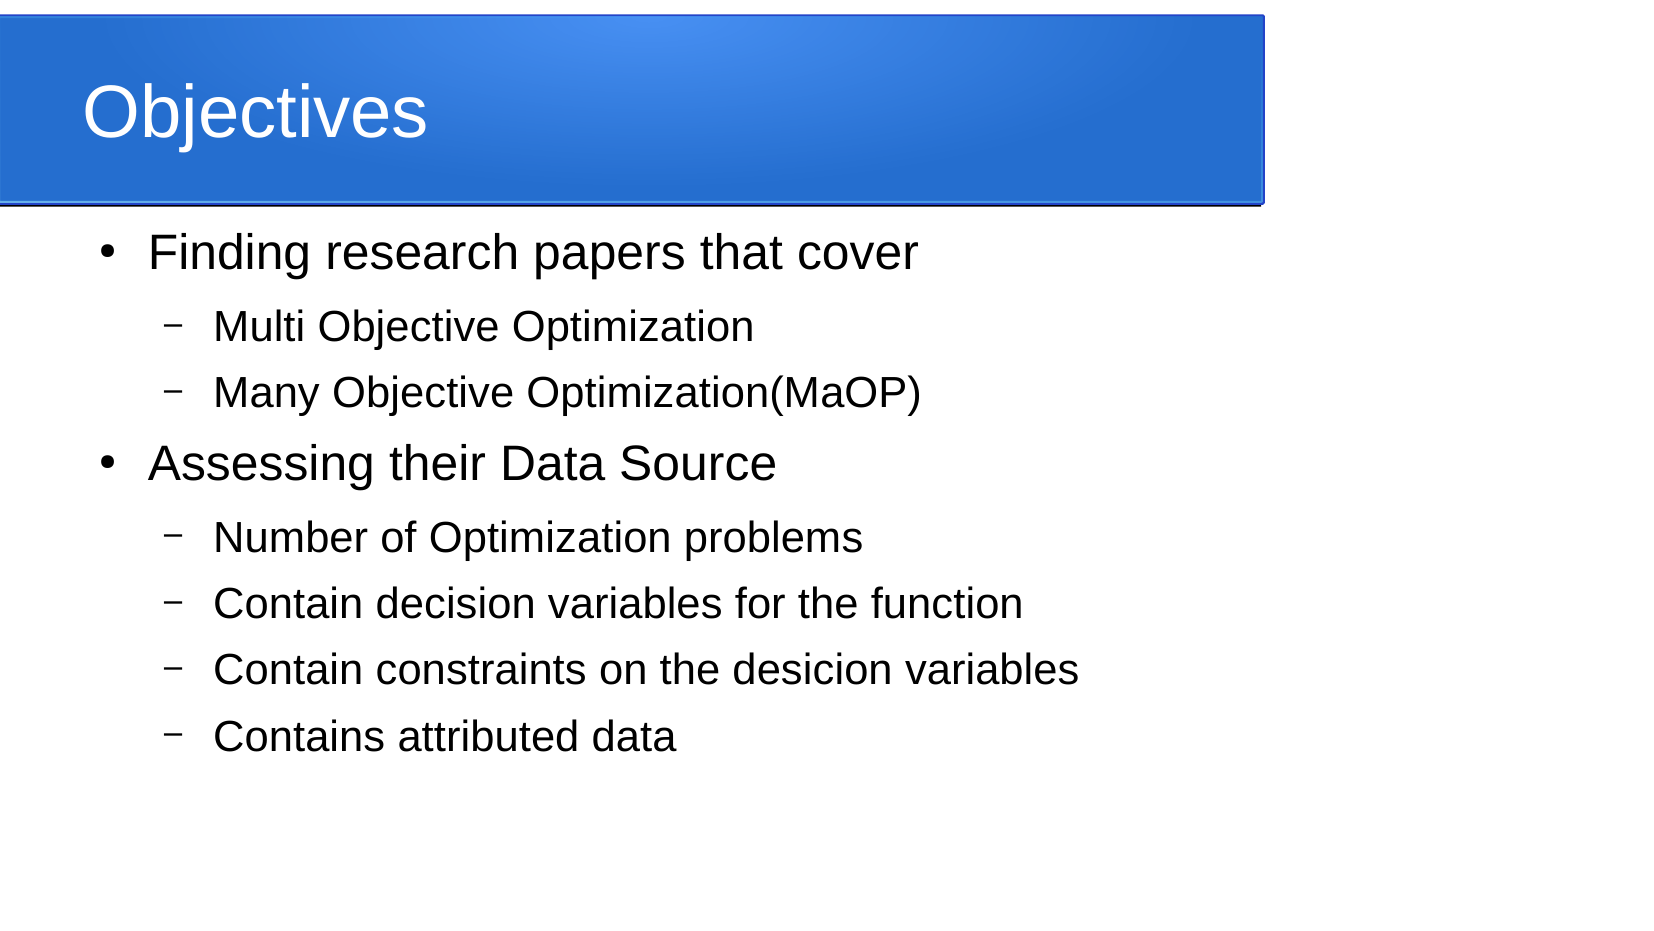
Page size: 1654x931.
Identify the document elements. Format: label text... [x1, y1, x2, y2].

list Finding research papers that cover Multi Objective Optimization Many Objective Optimization(MaOP) Assessing their Data Source Number of Optimization problems Contain decision variables for the function Contain constraints on the desicion variables Contains attributed data [82, 224, 1571, 764]
title Objectives [82, 35, 1235, 189]
